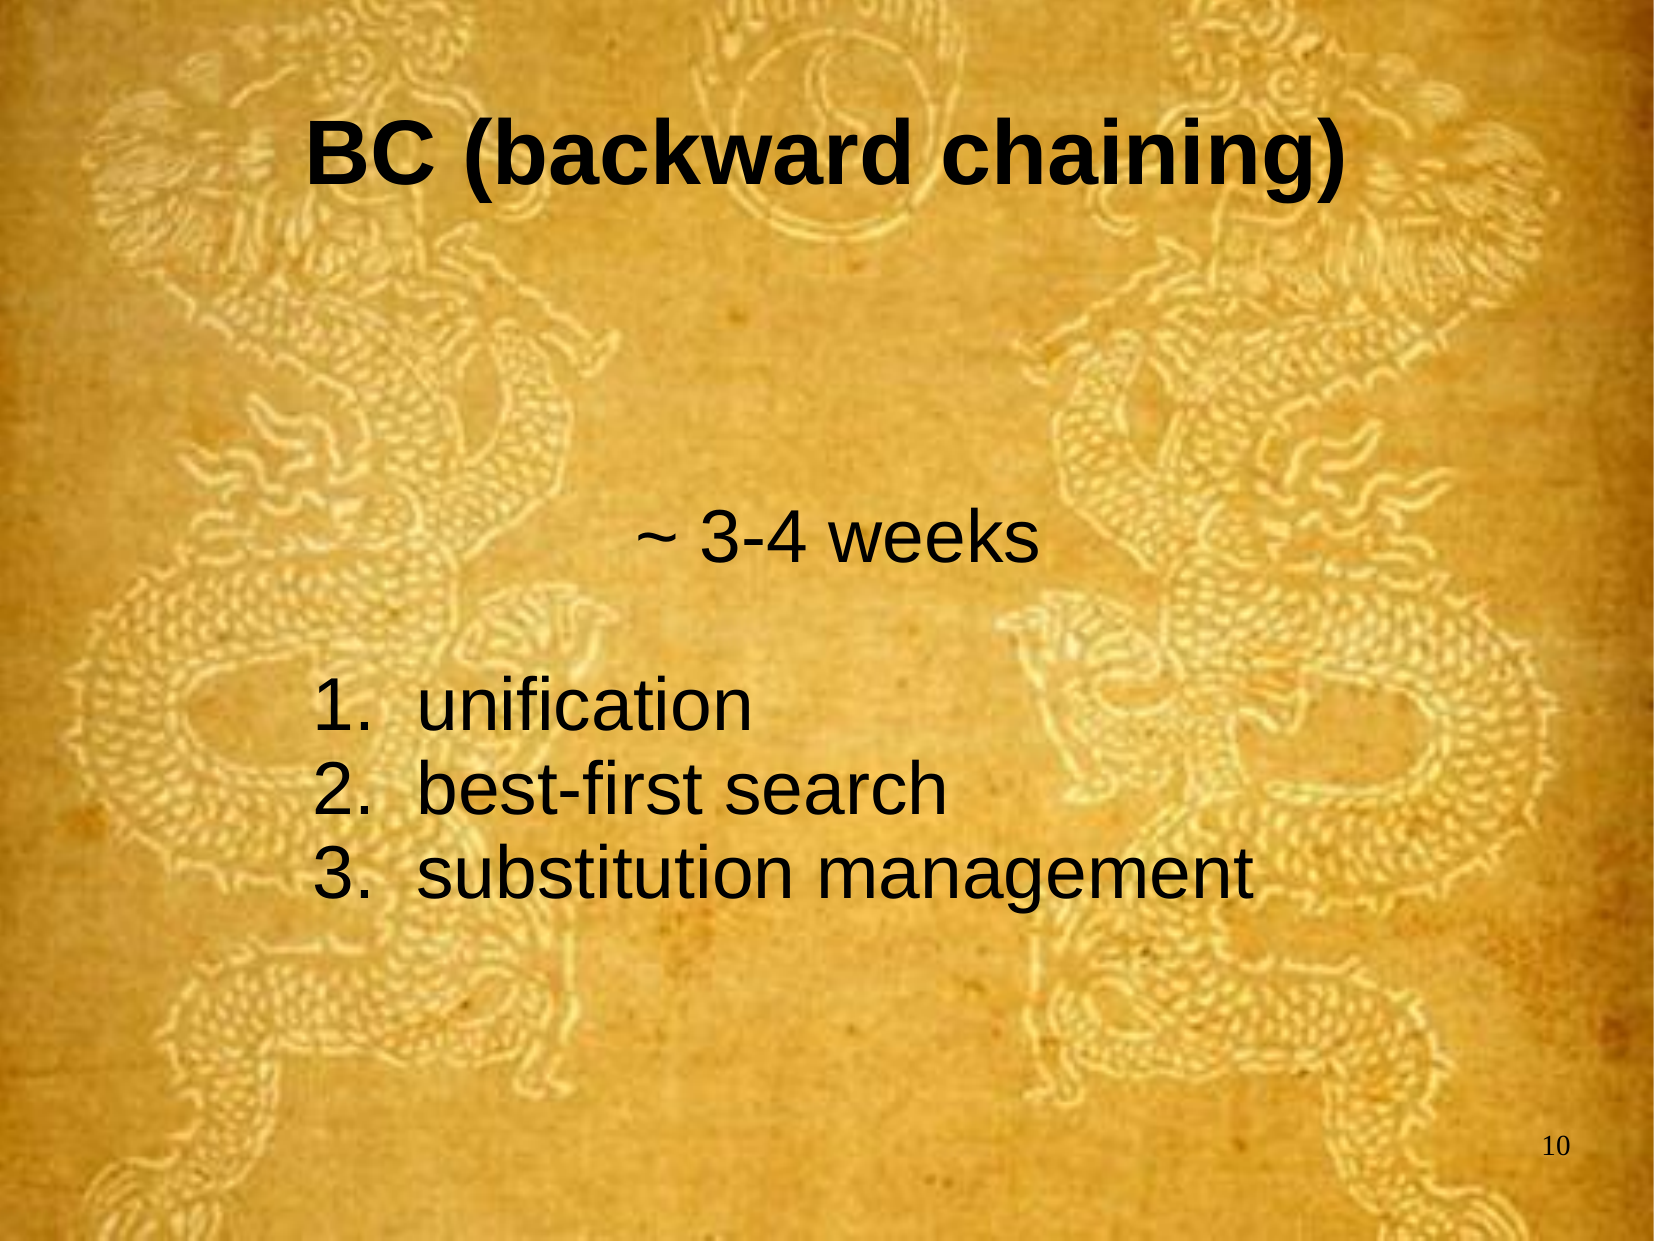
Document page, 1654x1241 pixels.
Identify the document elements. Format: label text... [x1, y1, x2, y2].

picture [0, 0, 1654, 1241]
title BC (backward chaining) [82, 56, 1571, 250]
subtitle ~ 3-4 weeks 1. unification 2. best-first search 3. substitution management [312, 302, 1365, 1107]
